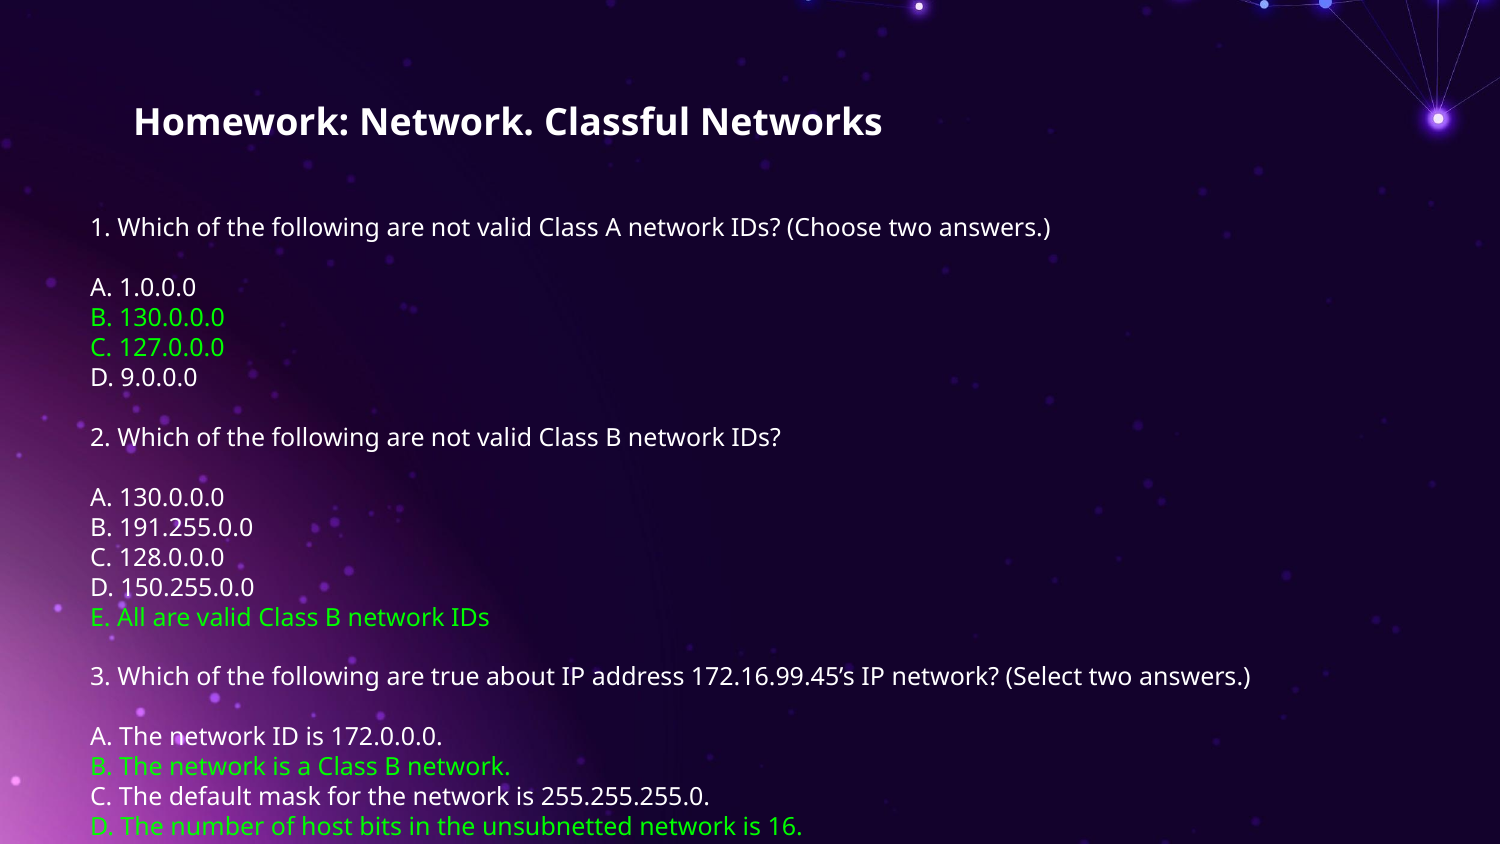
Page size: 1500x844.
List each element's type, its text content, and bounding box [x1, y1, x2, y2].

picture [0, 0, 1500, 844]
list 1. Which of the following are not valid Class A network IDs? (Choose two answers.) A. 1.0.0.0 B. 130.0.0.0 C. 127.0.0.0 D. 9.0.0.0 2. Which of the following are not valid Class B network IDs? A. 130.0.0.0 B. 191.255.0.0 C. 128.0.0.0 D. 150.255.0.0 E. All are valid Class B network IDs 3. Which of the following are true about IP address 172.16.99.45’s IP network? (Select two answers.) A. The network ID is 172.0.0.0. B. The network is a Class B network. C. The default mask for the network is 255.255.255.0. D. The number of host bits in the unsubnetted network is 16. [75, 166, 1426, 788]
title Homework: Network. Classful Networks [118, 72, 1382, 166]
